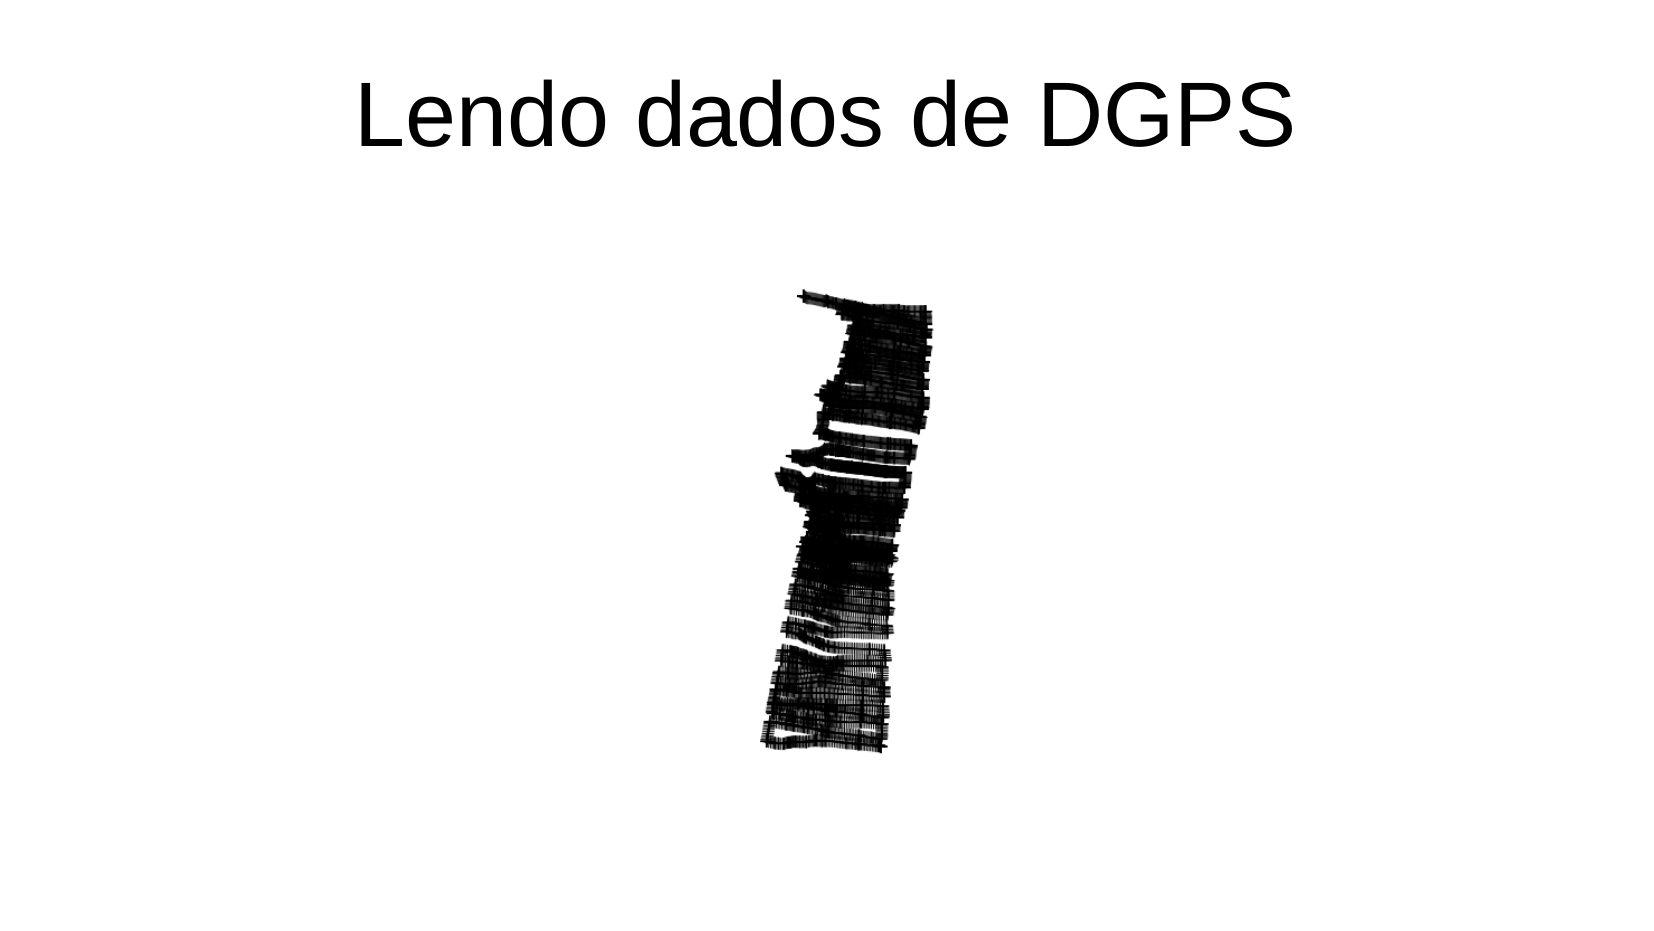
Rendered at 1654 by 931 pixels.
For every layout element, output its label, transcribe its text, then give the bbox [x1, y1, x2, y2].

picture [484, 190, 1166, 875]
title Lendo dados de DGPS [82, 37, 1571, 193]
